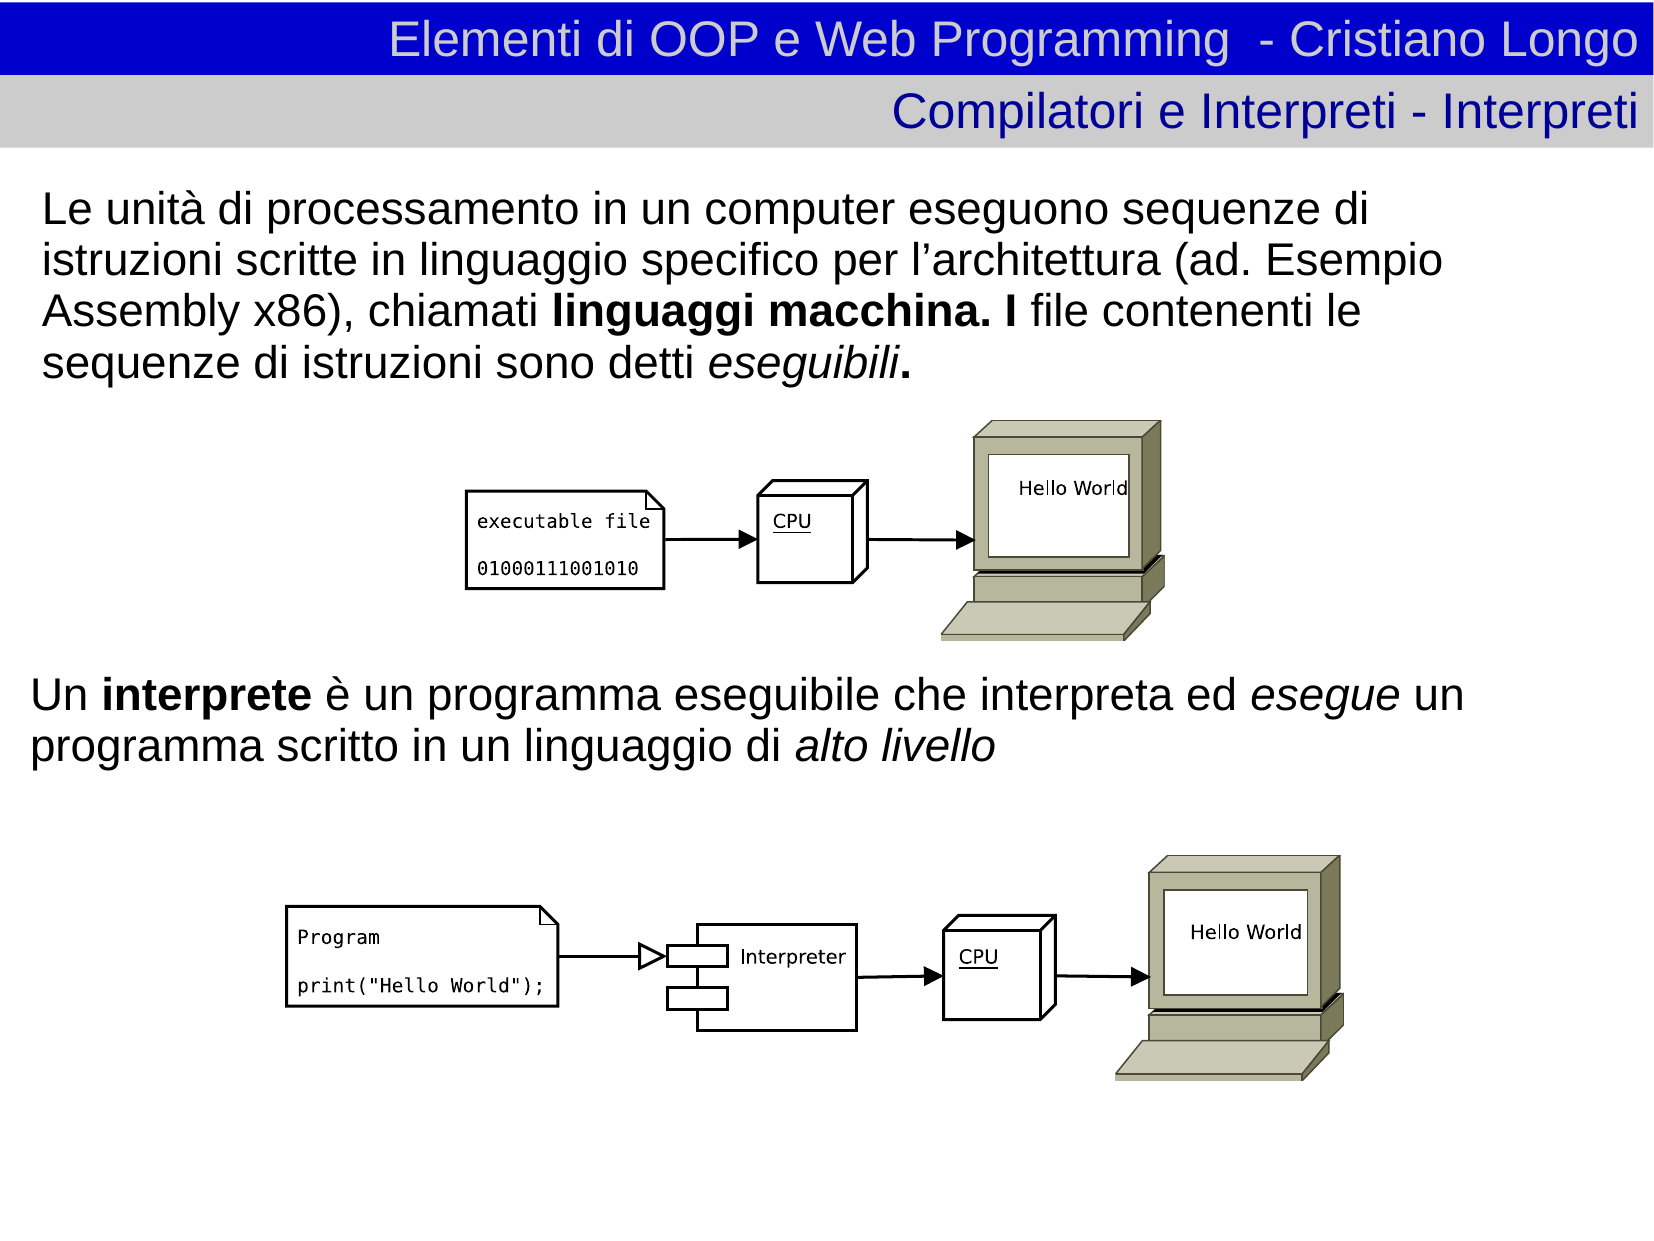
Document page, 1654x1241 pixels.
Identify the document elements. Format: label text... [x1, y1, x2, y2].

subtitle Le unità di processamento in un computer eseguono sequenze di istruzioni scritte in linguaggio specifico per l’architettura (ad. Esempio Assembly x86), chiamati linguaggi macchina. I file contenenti le sequenze di istruzioni sono detti eseguibili. [41, 165, 1531, 406]
title Elementi di OOP e Web Programming - Cristiano Longo [0, 2, 1654, 75]
picture [285, 855, 1344, 1081]
title Compilatori e Interpreti - Interpreti [0, 75, 1654, 148]
text_box Un interprete è un programma eseguibile che interpreta ed esegue un programma scritto in un linguaggio di alto livello [30, 660, 1519, 781]
picture [465, 420, 1165, 641]
